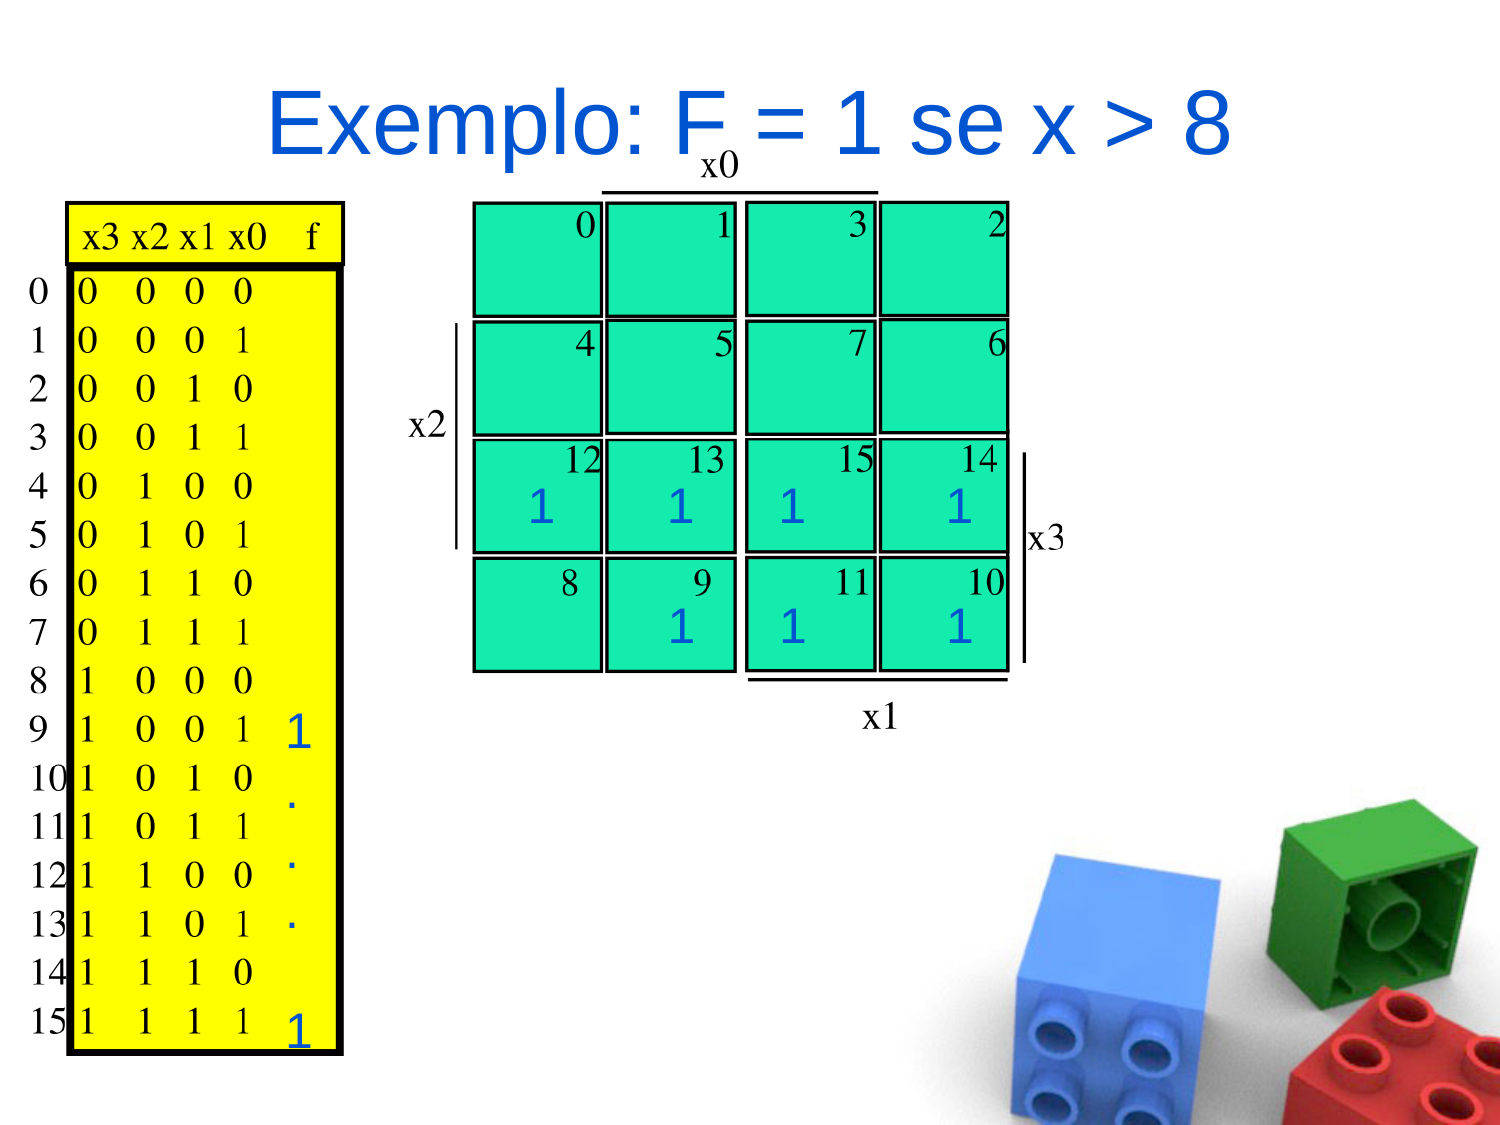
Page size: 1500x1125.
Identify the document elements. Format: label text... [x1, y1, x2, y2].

picture [29, 150, 1500, 1125]
title Exemplo: F = 1 se x > 8 [112, 4, 1388, 241]
text_box 1 . . . 1 [270, 690, 328, 1066]
text_box 1 1 1 1 1 1 1 [512, 466, 990, 662]
